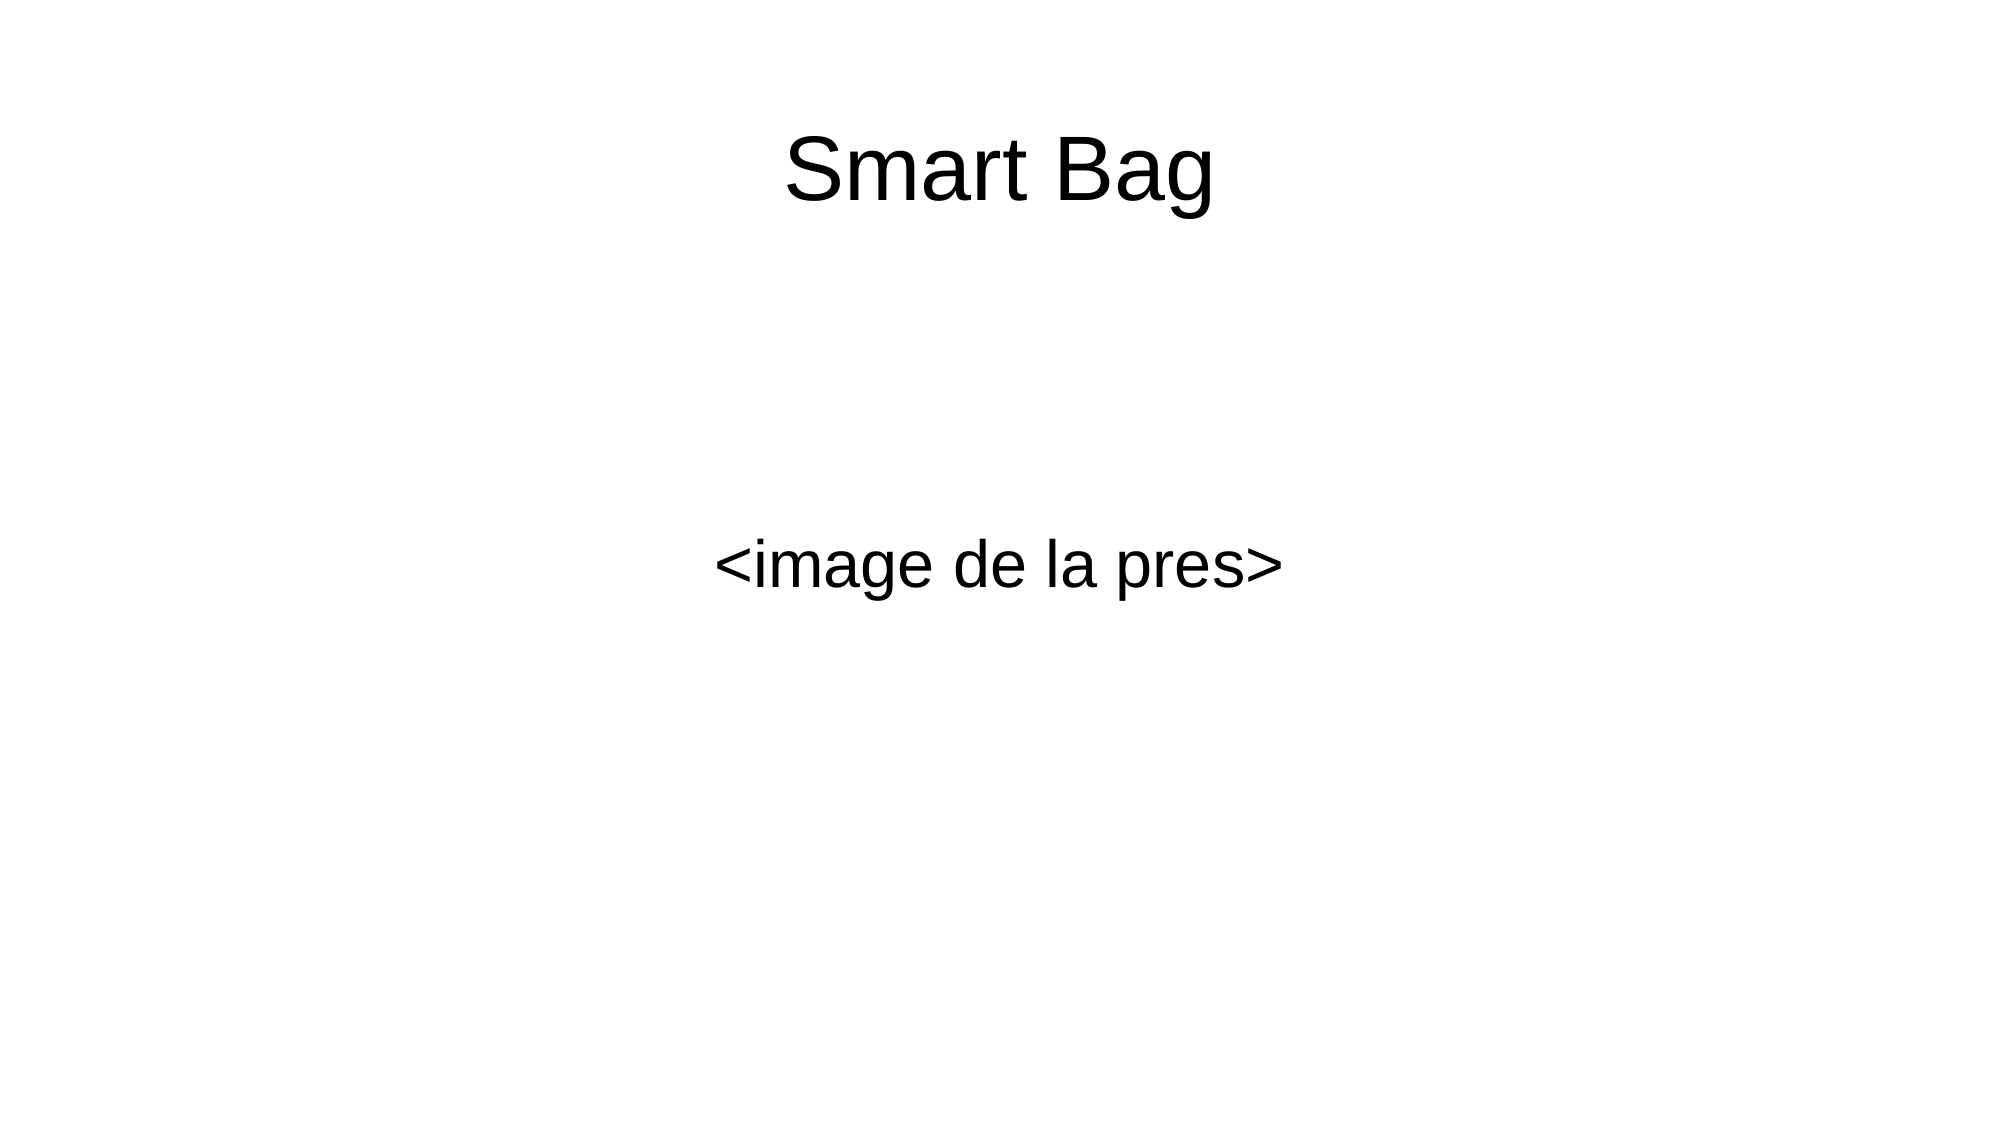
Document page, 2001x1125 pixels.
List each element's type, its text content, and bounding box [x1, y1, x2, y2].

subtitle <image de la pres> [137, 59, 1863, 1069]
